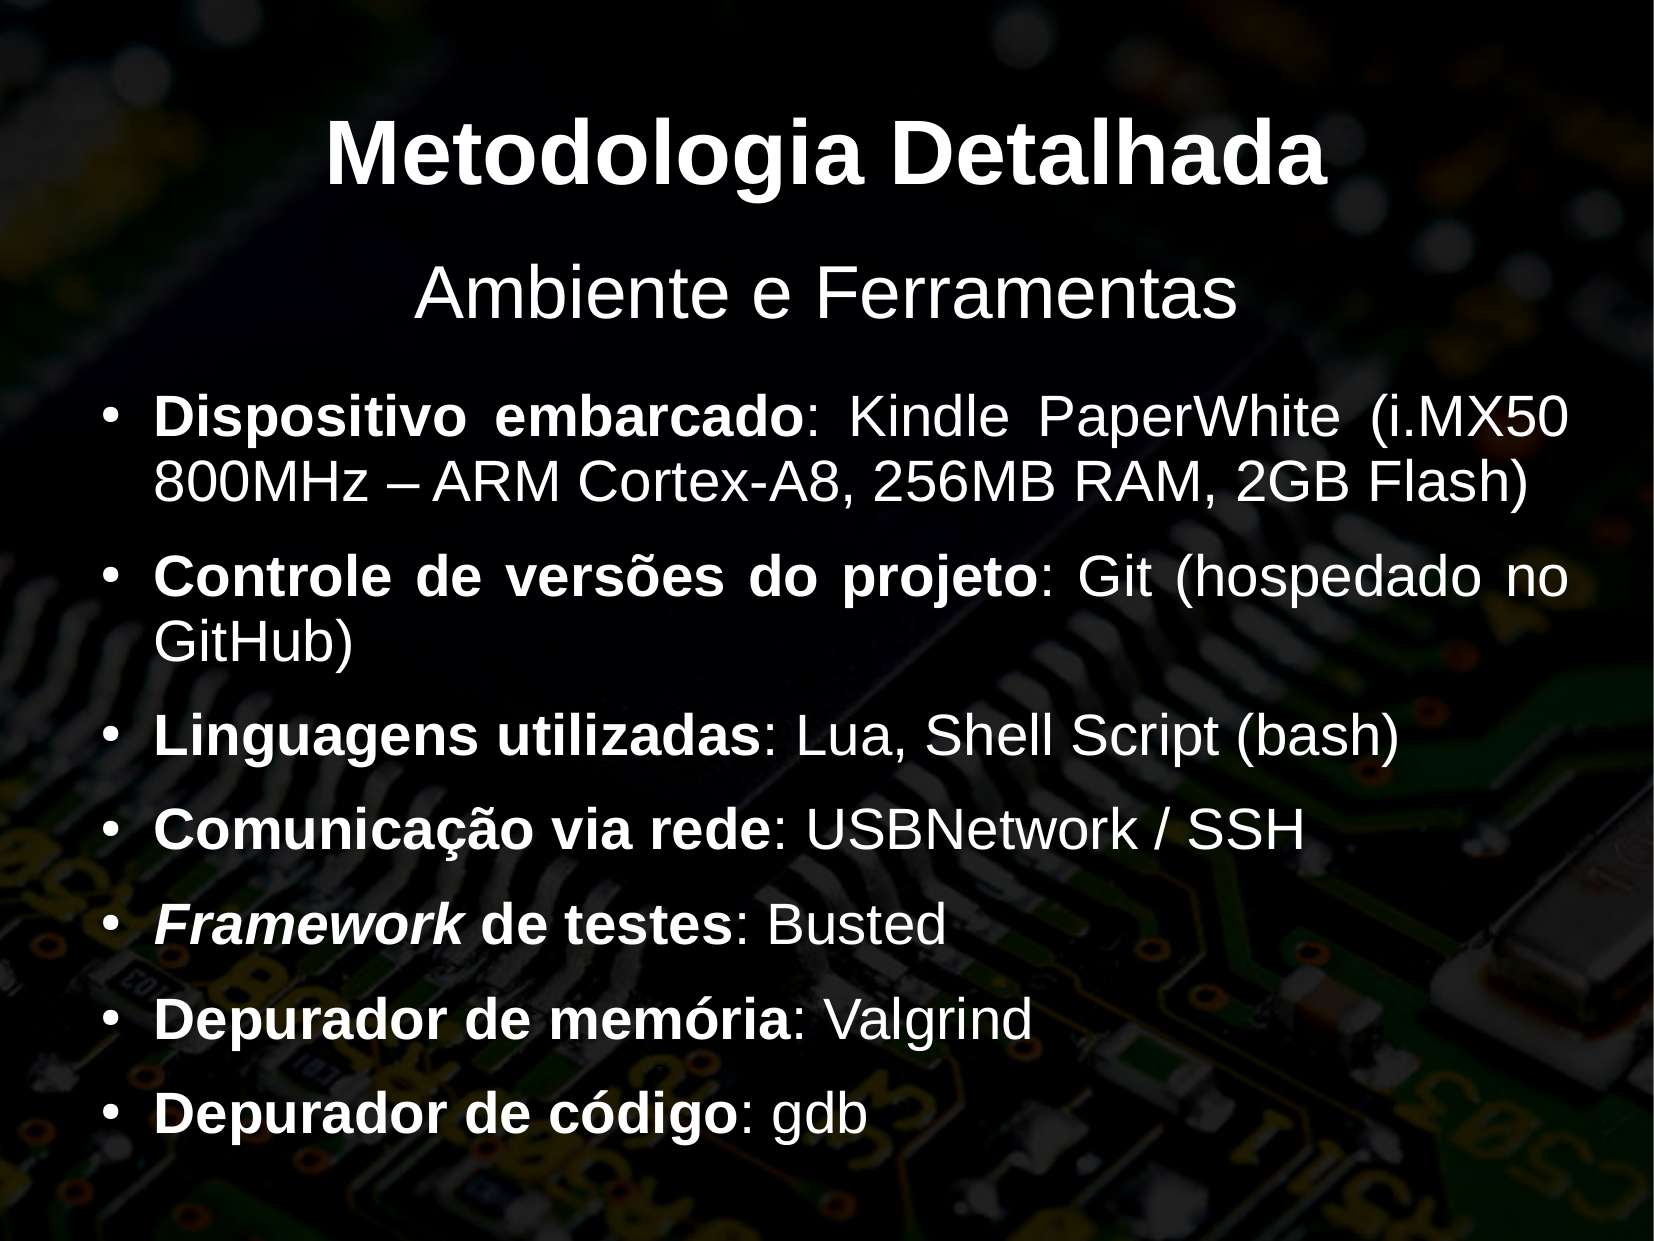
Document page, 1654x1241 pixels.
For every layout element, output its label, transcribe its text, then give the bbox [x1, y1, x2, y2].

title Ambiente e Ferramentas [82, 242, 1571, 343]
title Metodologia Detalhada [82, 49, 1571, 242]
picture [0, 0, 1654, 1241]
list Dispositivo embarcado: Kindle PaperWhite (i.MX50 800MHz – ARM Cortex-A8, 256MB RAM, 2GB Flash) Controle de versões do projeto: Git (hospedado no GitHub) Linguagens utilizadas: Lua, Shell Script (bash) Comunicação via rede: USBNetwork / SSH Framework de testes: Busted Depurador de memória: Valgrind Depurador de código: gdb [82, 383, 1571, 1199]
